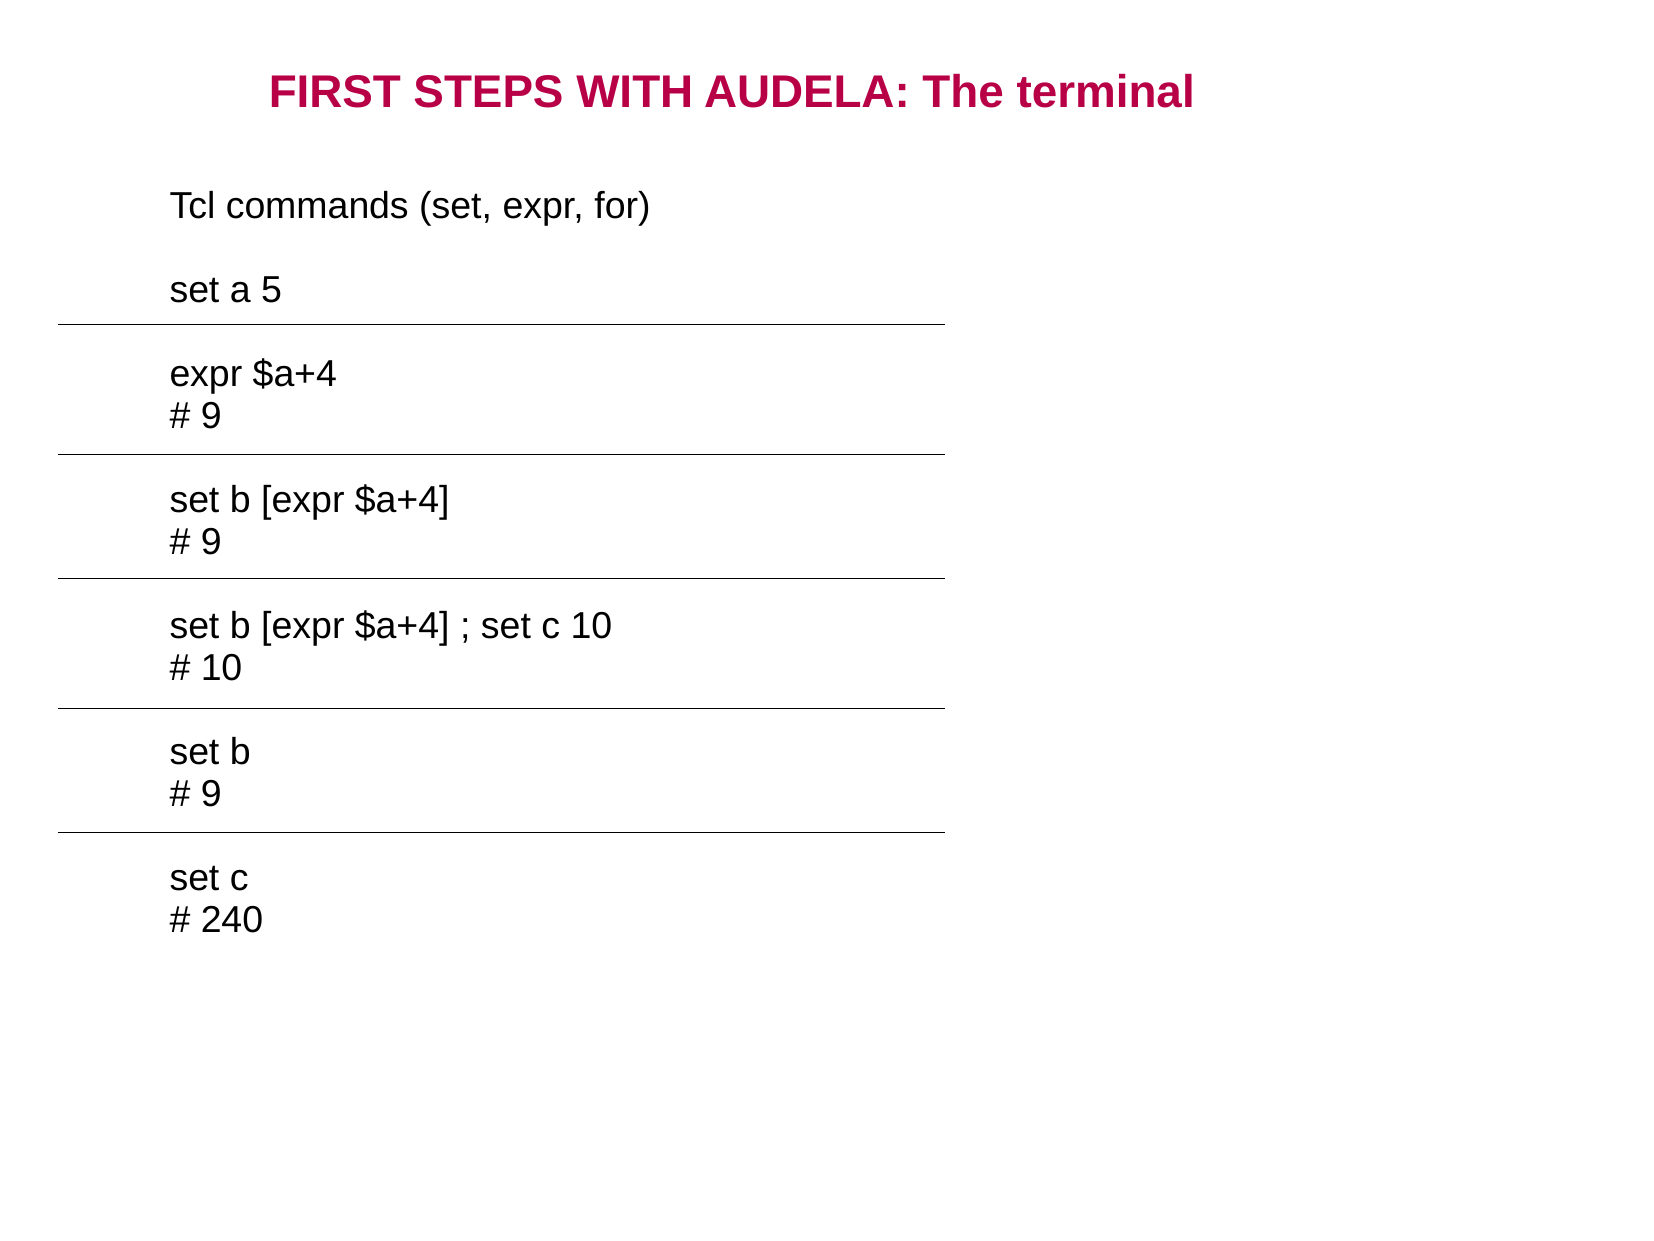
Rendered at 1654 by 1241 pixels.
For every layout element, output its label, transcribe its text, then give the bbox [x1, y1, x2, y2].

text_box Tcl commands (set, expr, for) set a 5 expr $a+4 # 9 set b [expr $a+4] # 9 set b [expr $a+4] ; set c 10 # 10 set b # 9 set c # 240 [154, 455, 666, 578]
text_box Tcl commands (set, expr, for) set a 5 expr $a+4 # 9 set b [expr $a+4] # 9 set b [expr $a+4] ; set c 10 # 10 set b # 9 set c # 240 [154, 833, 666, 1033]
text_box Tcl commands (set, expr, for) set a 5 expr $a+4 # 9 set b [expr $a+4] # 9 set b [expr $a+4] ; set c 10 # 10 set b # 9 set c # 240 [154, 709, 666, 832]
text_box Tcl commands (set, expr, for) set a 5 expr $a+4 # 9 set b [expr $a+4] # 9 set b [expr $a+4] ; set c 10 # 10 set b # 9 set c # 240 [154, 325, 666, 454]
text_box FIRST STEPS WITH AUDELA: The terminal [253, 59, 1211, 127]
text_box Tcl commands (set, expr, for) set a 5 expr $a+4 # 9 set b [expr $a+4] # 9 set b [expr $a+4] ; set c 10 # 10 set b # 9 set c # 240 [154, 177, 666, 324]
text_box Tcl commands (set, expr, for) set a 5 expr $a+4 # 9 set b [expr $a+4] # 9 set b [expr $a+4] ; set c 10 # 10 set b # 9 set c # 240 [154, 579, 666, 708]
